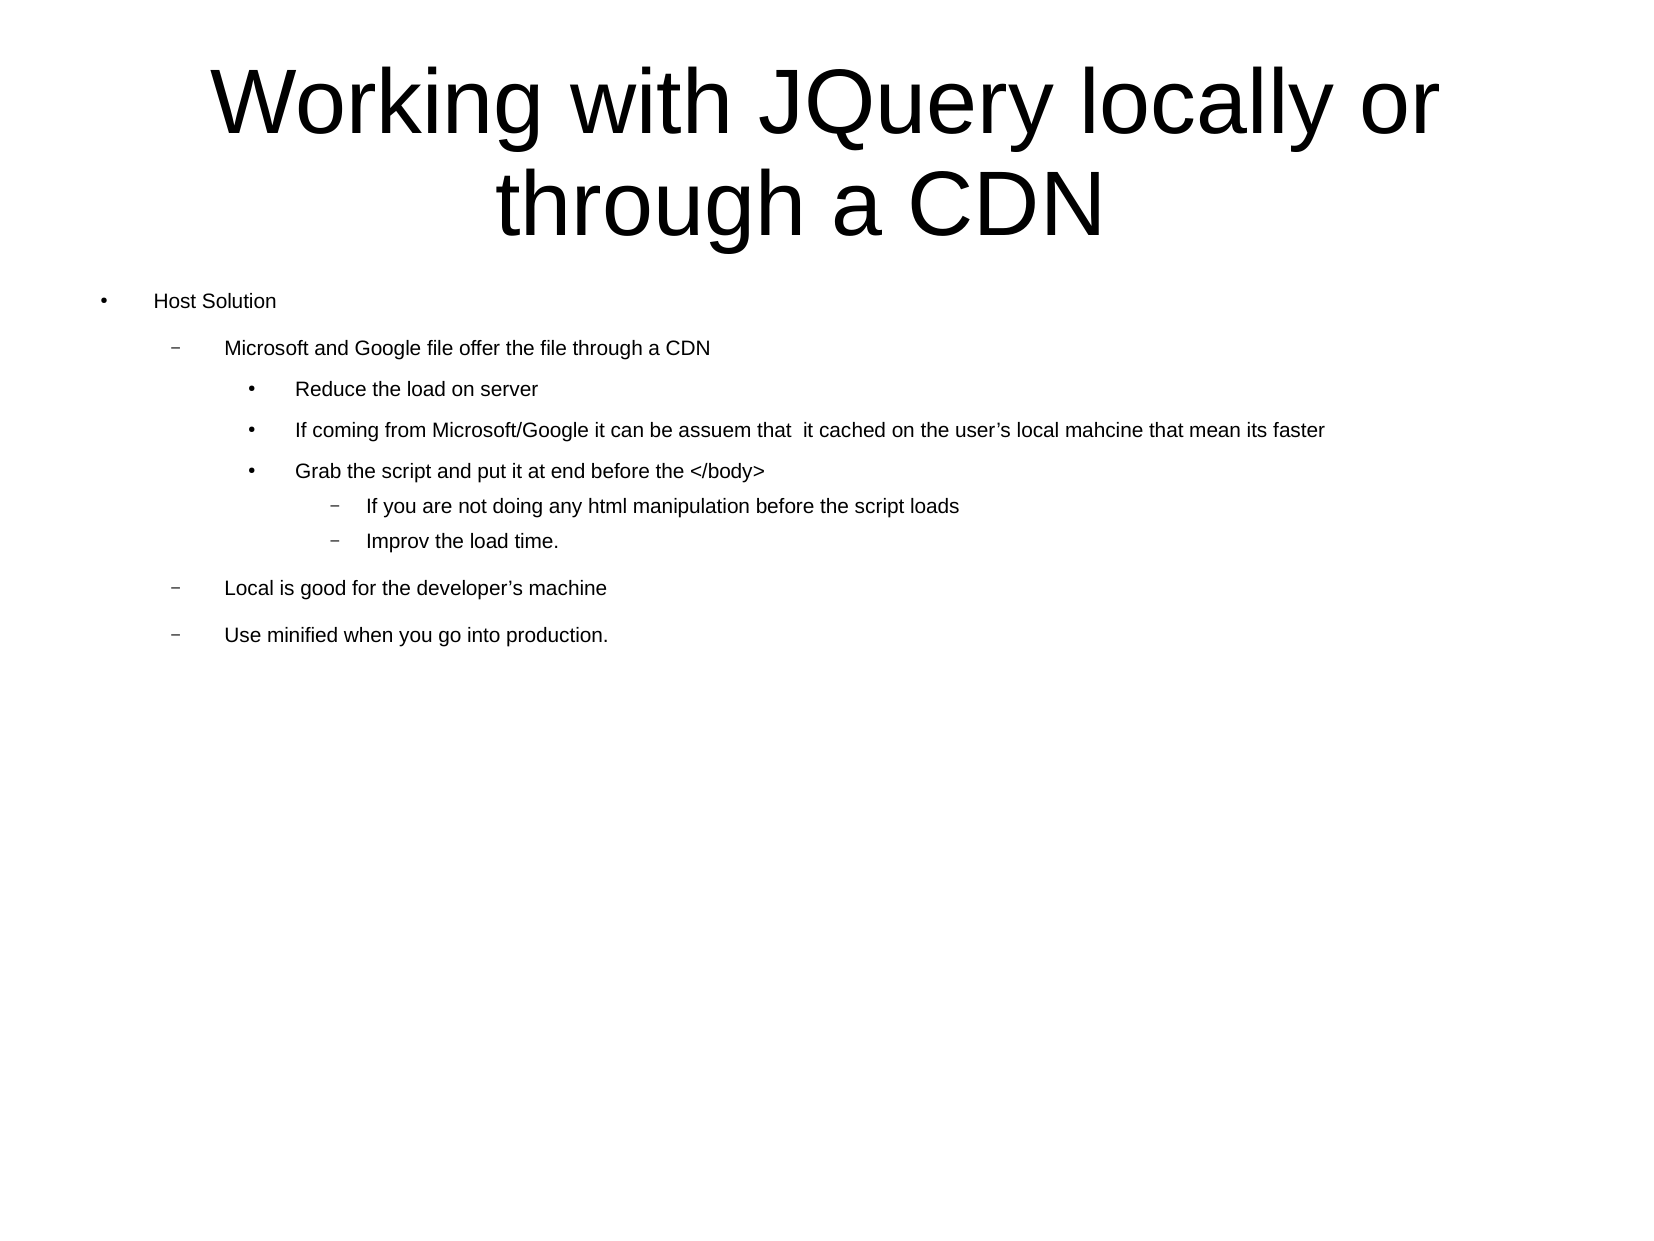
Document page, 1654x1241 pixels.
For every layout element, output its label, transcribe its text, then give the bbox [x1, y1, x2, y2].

title Working with JQuery locally or through a CDN [82, 49, 1571, 257]
list Host Solution Microsoft and Google file offer the file through a CDN Reduce the load on server If coming from Microsoft/Google it can be assuem that it cached on the user’s local mahcine that mean its faster Grab the script and put it at end before the </body> If you are not doing any html manipulation before the script loads Improv the load time. Local is good for the developer’s machine Use minified when you go into production. [82, 290, 1571, 1216]
